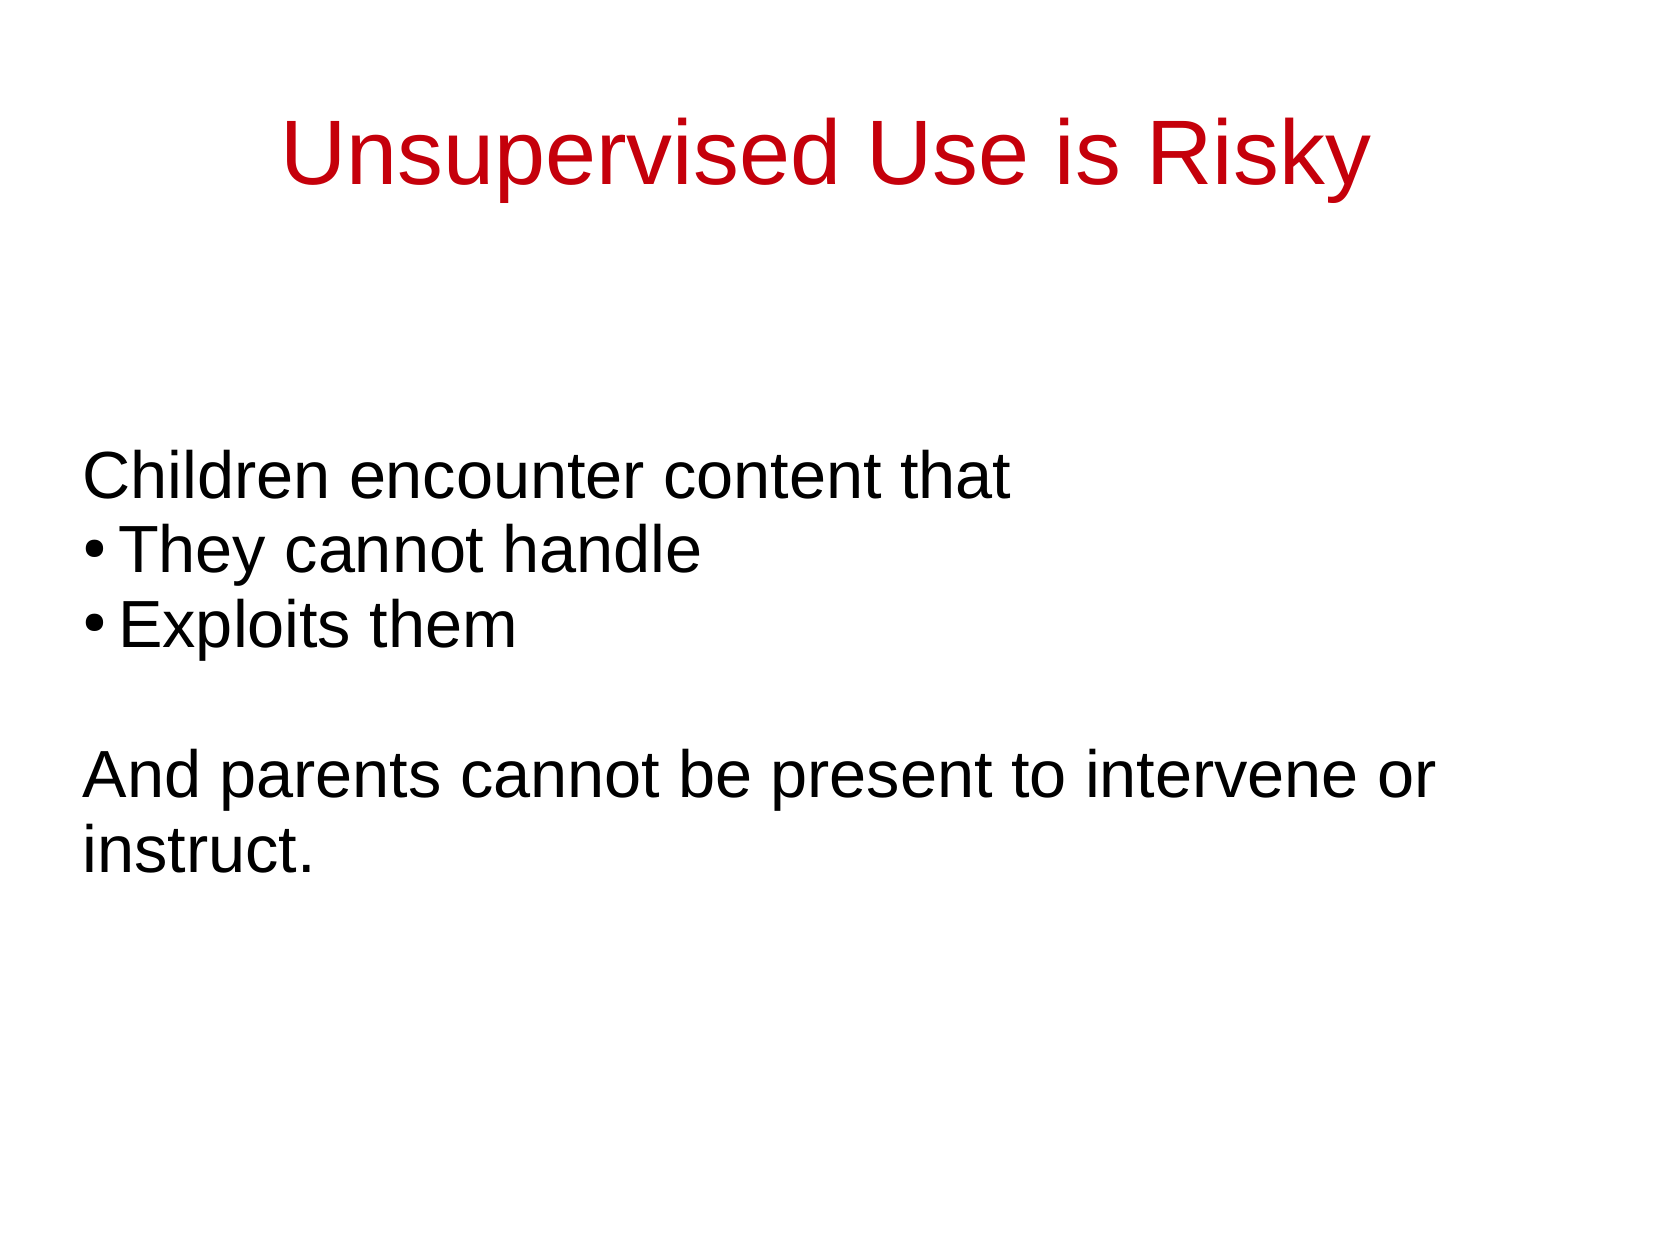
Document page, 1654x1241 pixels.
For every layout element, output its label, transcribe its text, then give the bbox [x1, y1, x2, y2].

title Unsupervised Use is Risky [82, 49, 1571, 257]
subtitle Children encounter content that They cannot handle Exploits them And parents cannot be present to intervene or instruct. [82, 290, 1571, 1109]
